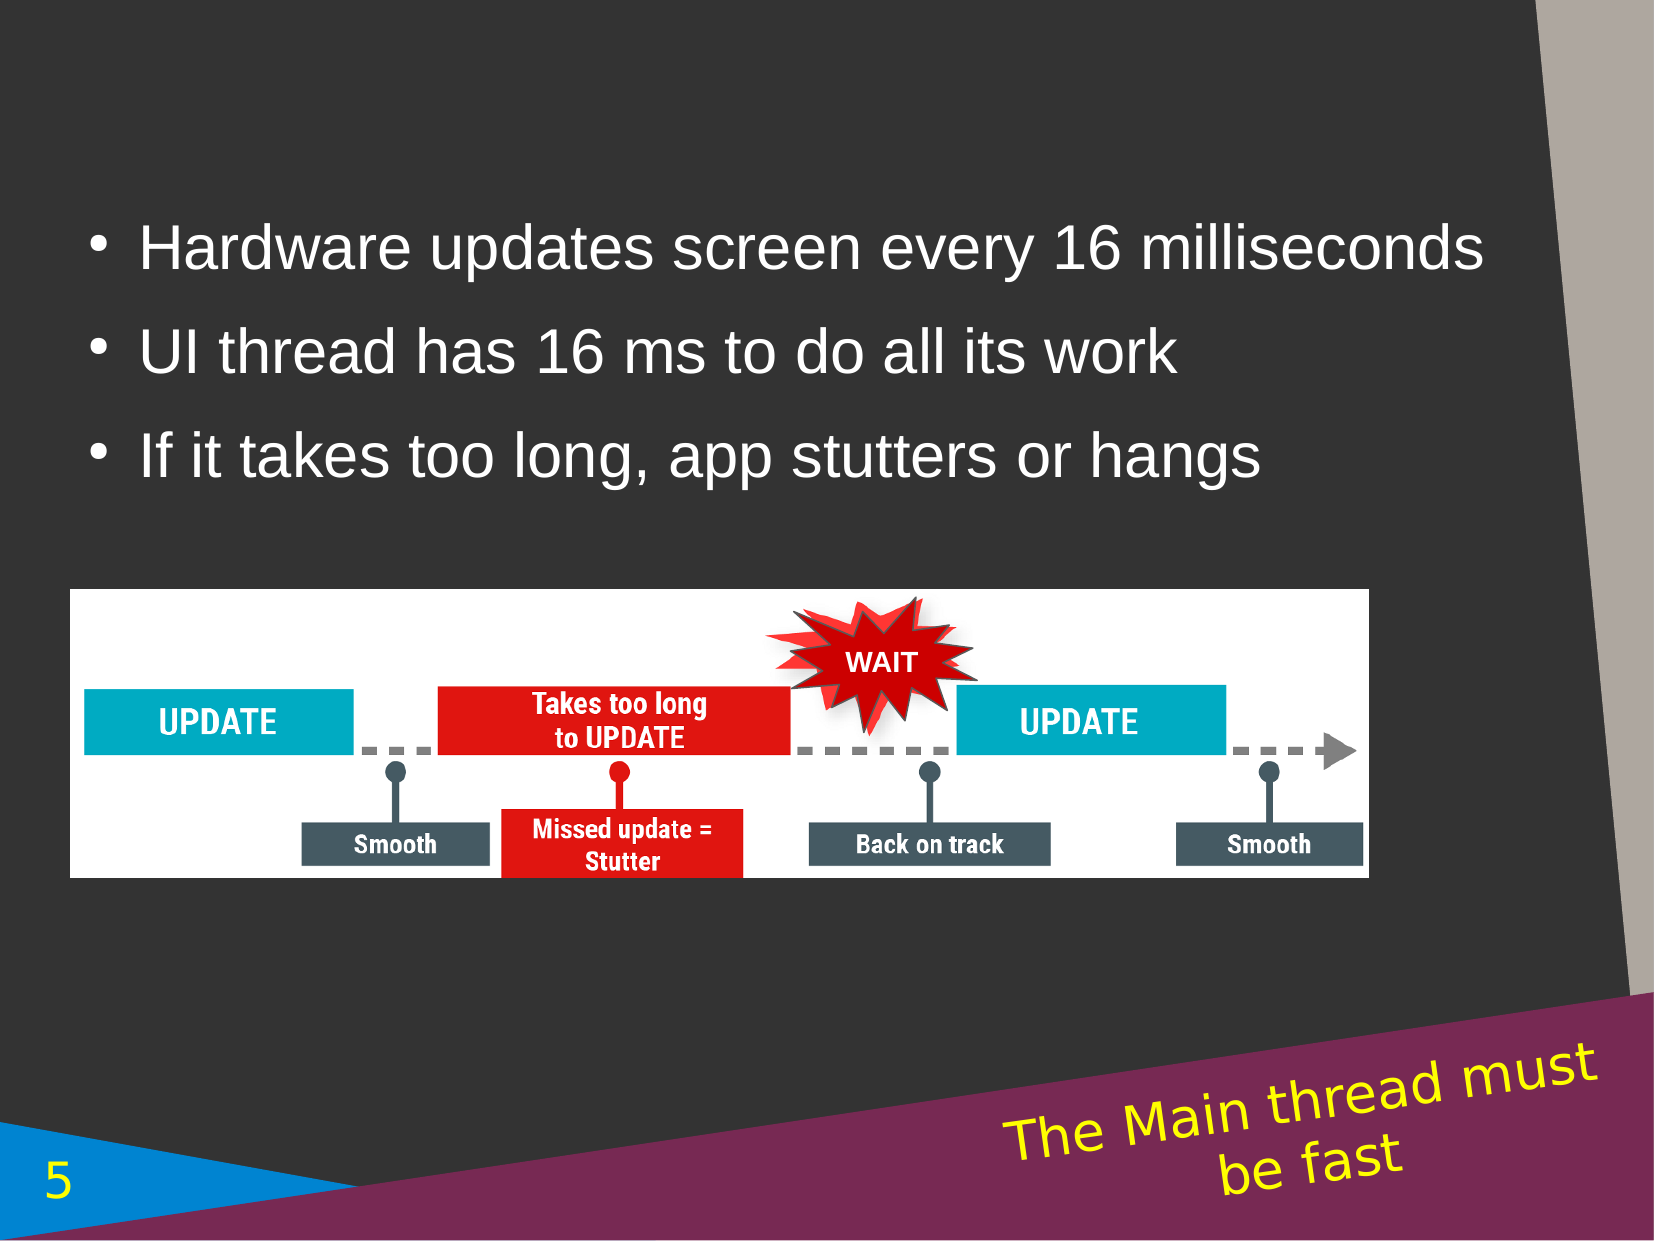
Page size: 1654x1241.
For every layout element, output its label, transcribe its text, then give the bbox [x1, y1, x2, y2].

title The Main thread must be fast [956, 995, 1654, 1241]
picture [70, 589, 1369, 878]
list Hardware updates screen every 16 milliseconds UI thread has 16 ms to do all its work If it takes too long, app stutters or hangs [70, 177, 1559, 520]
text_box WAIT [790, 597, 978, 733]
